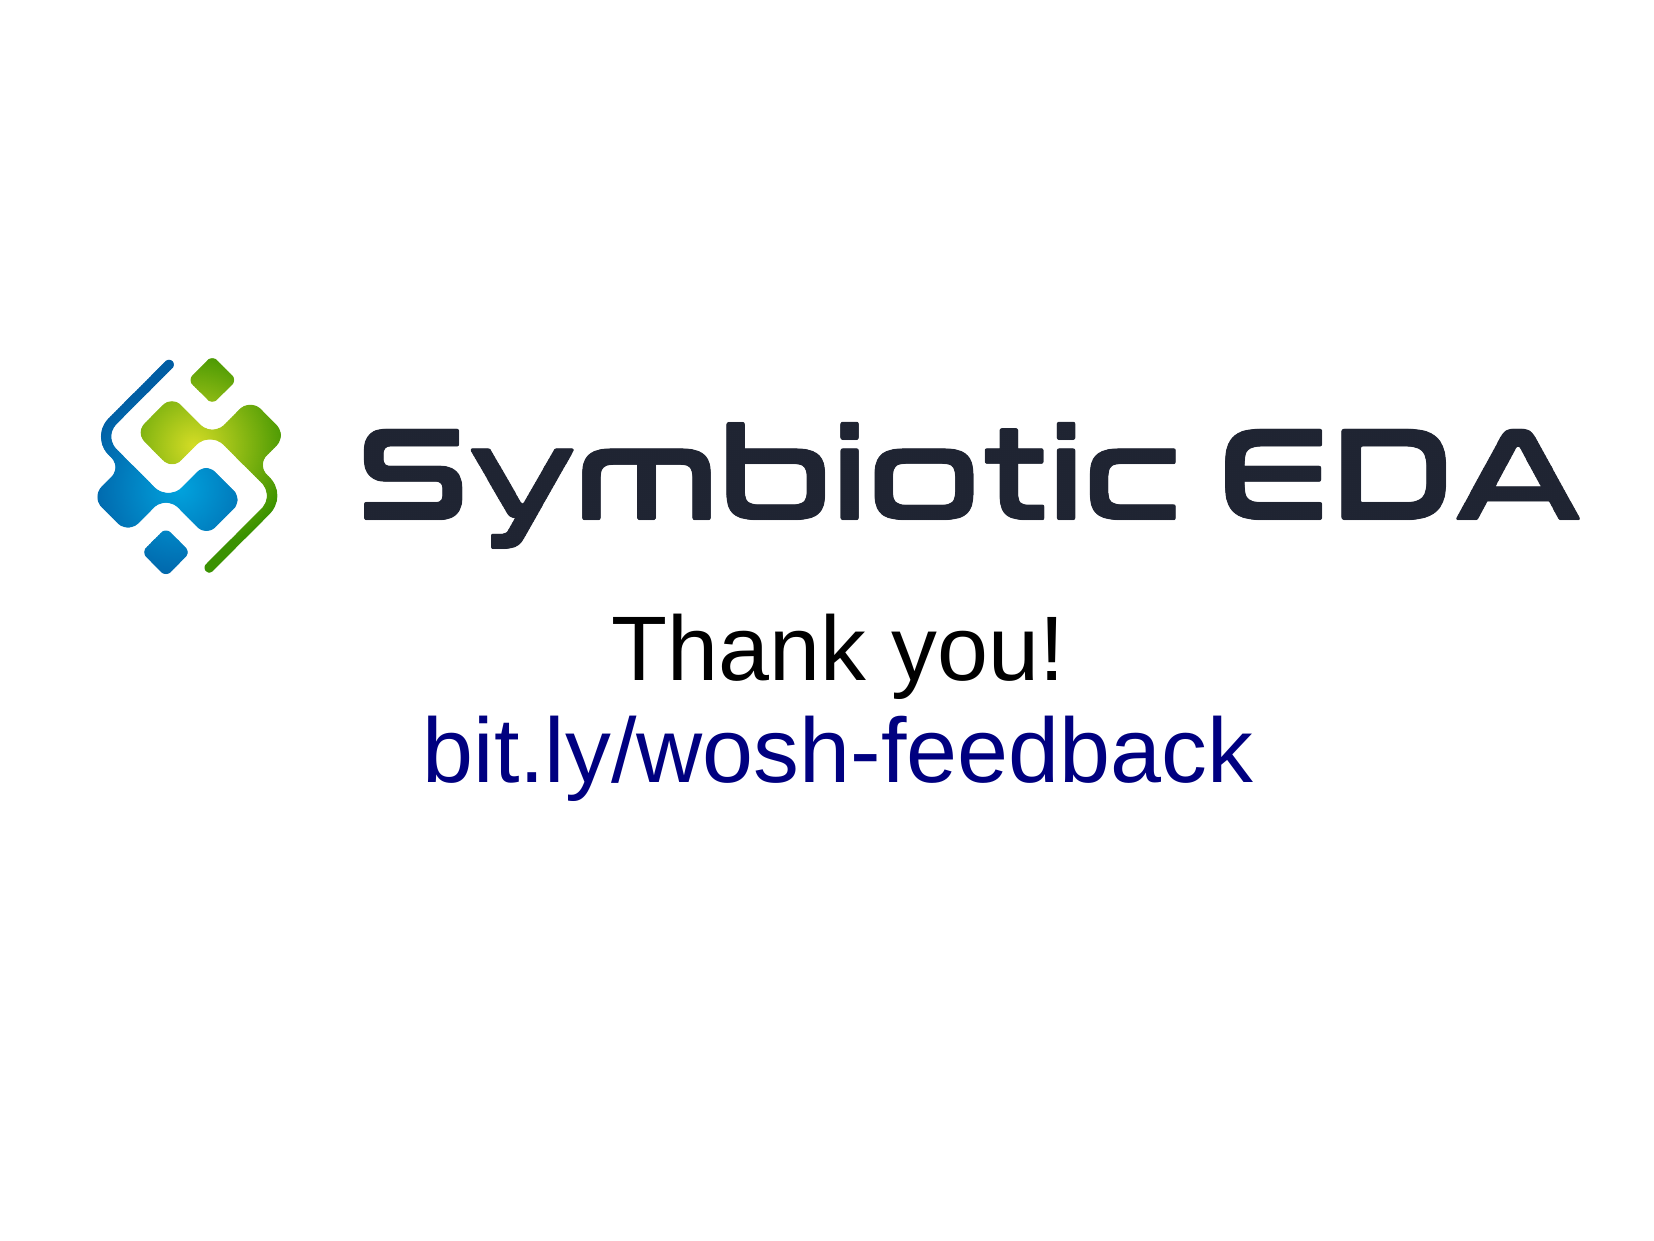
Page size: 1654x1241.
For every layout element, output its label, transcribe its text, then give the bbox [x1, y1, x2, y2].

subtitle Thank you! bit.ly/wosh-feedback [94, 647, 1583, 905]
picture [11, 285, 1654, 647]
